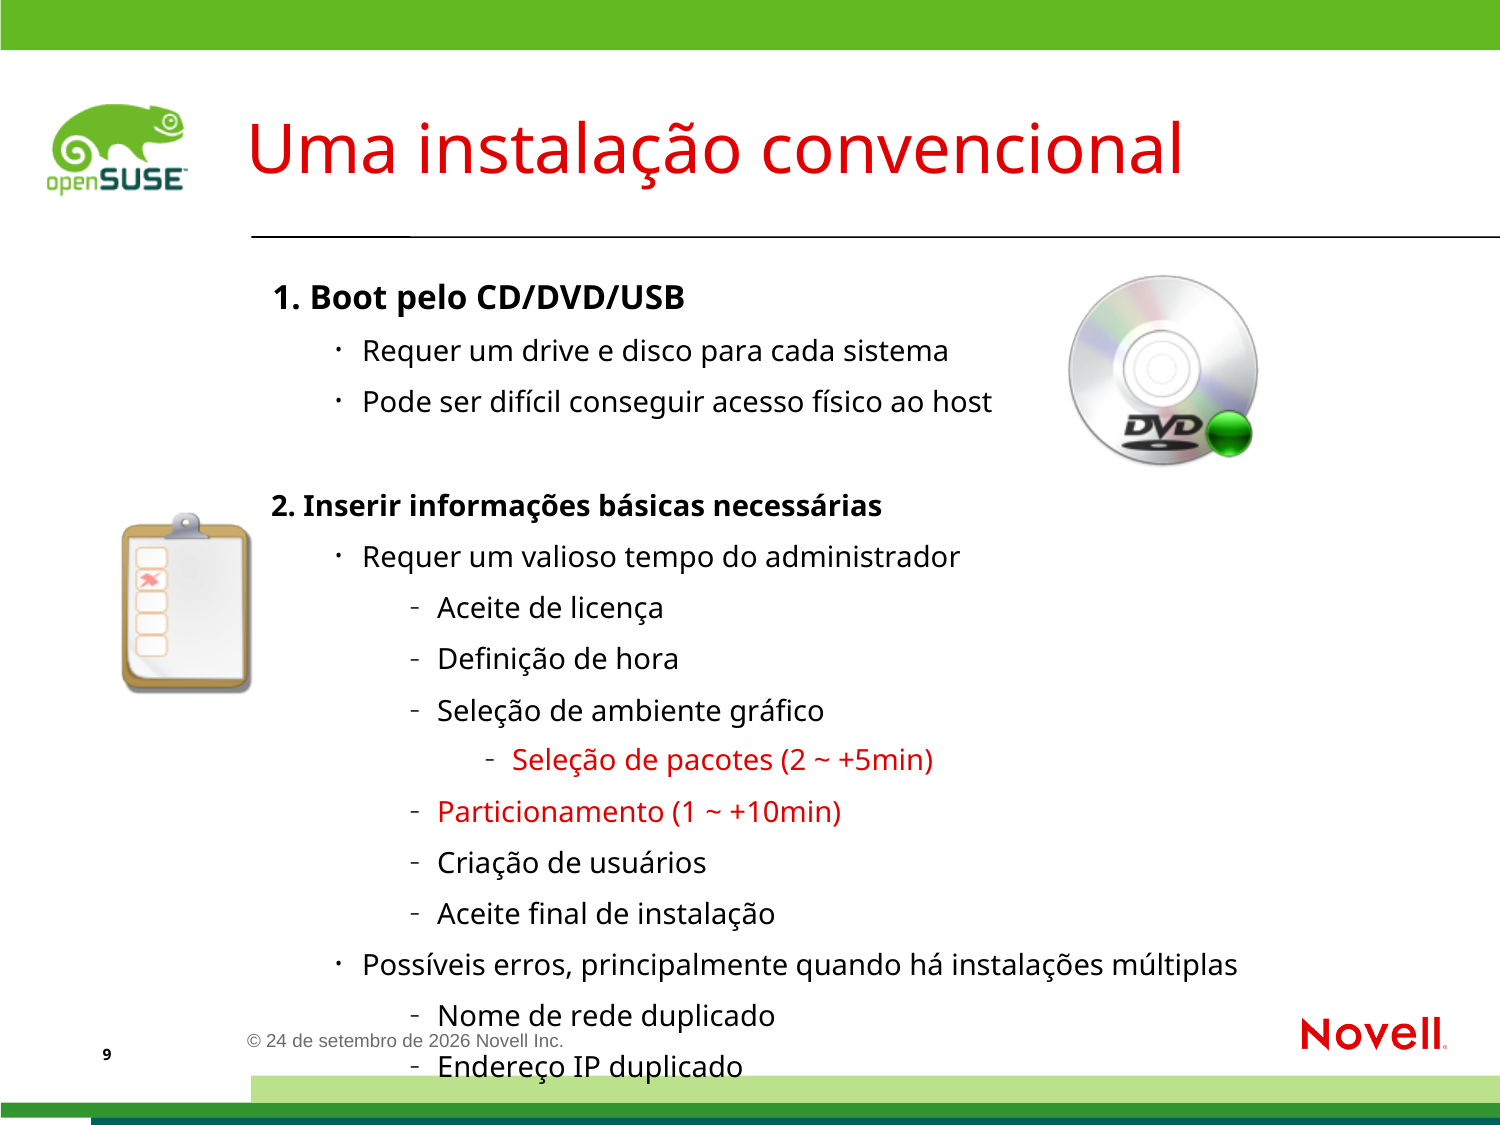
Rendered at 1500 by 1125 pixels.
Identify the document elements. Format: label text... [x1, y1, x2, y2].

picture [87, 508, 288, 709]
picture [1295, 1026, 1453, 1056]
title Uma instalação convencional [246, 60, 1409, 239]
picture [47, 104, 188, 197]
list 1. Boot pelo CD/DVD/USB Requer um drive e disco para cada sistema Pode ser difícil conseguir acesso físico ao host 2. Inserir informações básicas necessárias Requer um valioso tempo do administrador Aceite de licença Definição de hora Seleção de ambiente gráfico Seleção de pacotes (2 ~ +5min) Particionamento (1 ~ +10min) Criação de usuários Aceite final de instalação Possíveis erros, principalmente quando há instalações múltiplas Nome de rede duplicado Endereço IP duplicado [245, 267, 1458, 1026]
picture [1062, 272, 1263, 473]
